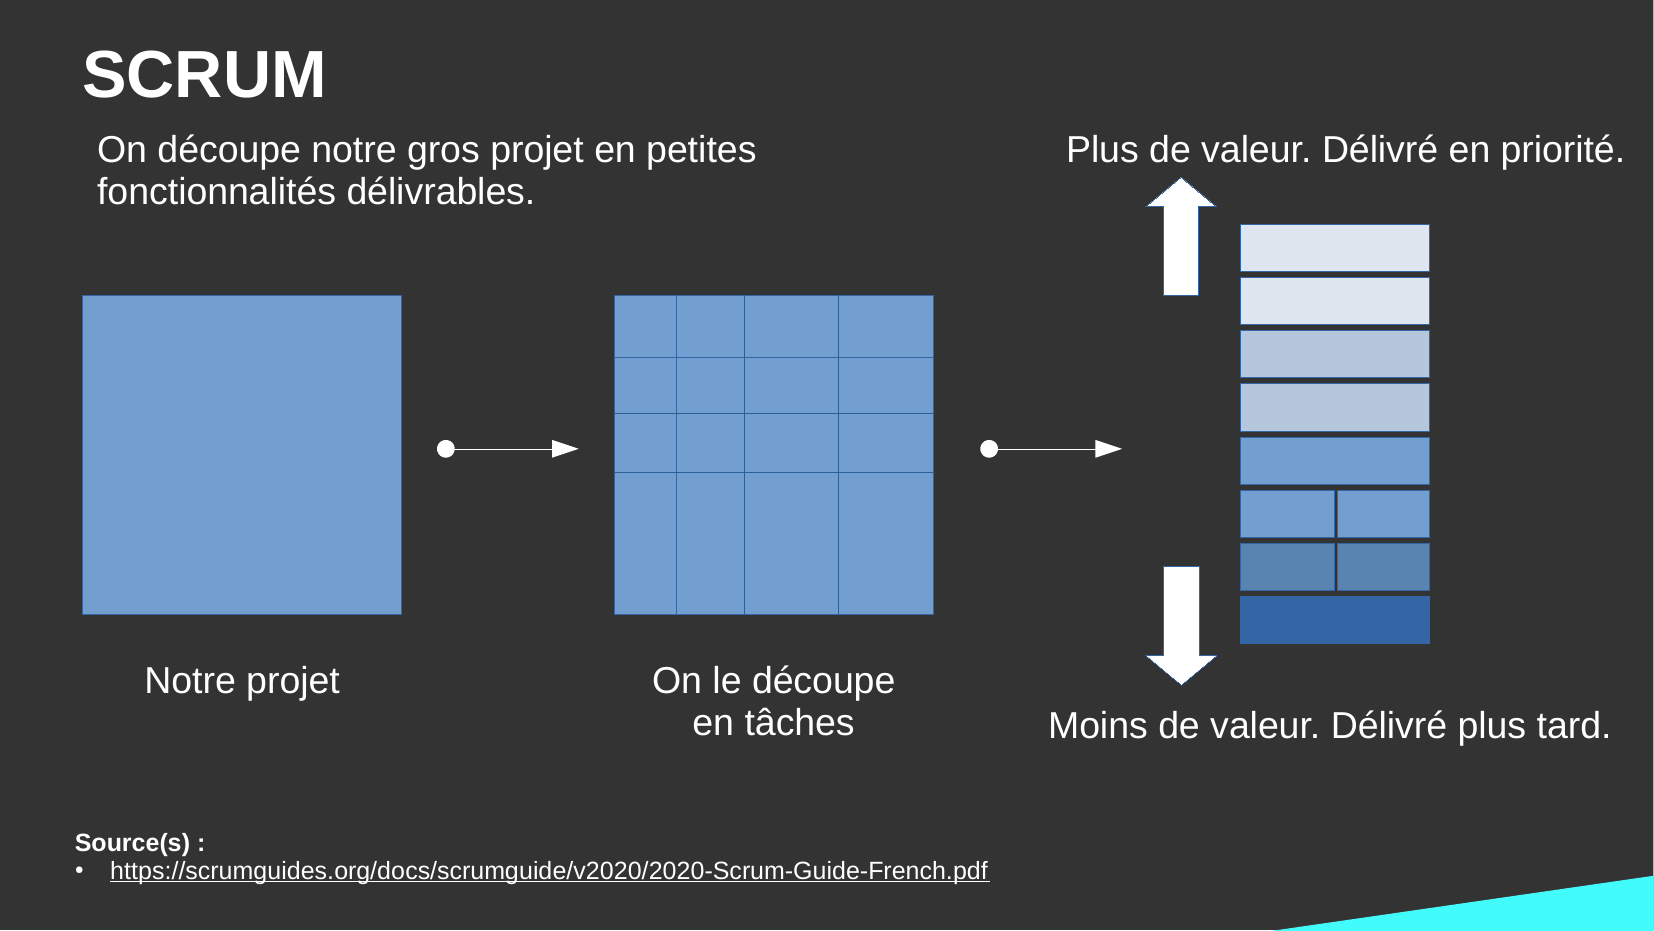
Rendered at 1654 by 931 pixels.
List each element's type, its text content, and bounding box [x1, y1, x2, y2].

text_box [745, 473, 838, 614]
text_box Plus de valeur. Délivré en priorité. [1051, 121, 1642, 178]
text_box On découpe notre gros projet en petites fonctionnalités délivrables. [82, 121, 839, 220]
text_box [839, 473, 933, 614]
text_box [1240, 596, 1430, 644]
text_box [1240, 330, 1430, 378]
text_box [614, 295, 744, 413]
text_box [1145, 178, 1217, 296]
text_box Source(s) : https://scrumguides.org/docs/scrumguide/v2020/2020-Scrum-Guide-French.pdf [60, 821, 1546, 921]
text_box [745, 295, 838, 413]
text_box [614, 473, 744, 615]
text_box [1337, 490, 1430, 538]
text_box [1240, 490, 1335, 538]
title SCRUM [82, 37, 898, 122]
text_box [1240, 437, 1430, 485]
text_box [1240, 383, 1430, 432]
text_box [839, 414, 933, 472]
text_box [1240, 543, 1335, 591]
text_box [1270, 875, 1654, 931]
text_box Notre projet [82, 651, 402, 709]
text_box [82, 295, 402, 615]
text_box [1240, 277, 1430, 325]
text_box [1240, 224, 1430, 272]
text_box Moins de valeur. Délivré plus tard. [1033, 696, 1630, 754]
text_box On le découpe en tâches [614, 651, 934, 751]
text_box [614, 414, 744, 472]
text_box [745, 414, 838, 472]
text_box [1145, 566, 1217, 686]
text_box [1337, 543, 1430, 591]
text_box [839, 295, 934, 413]
